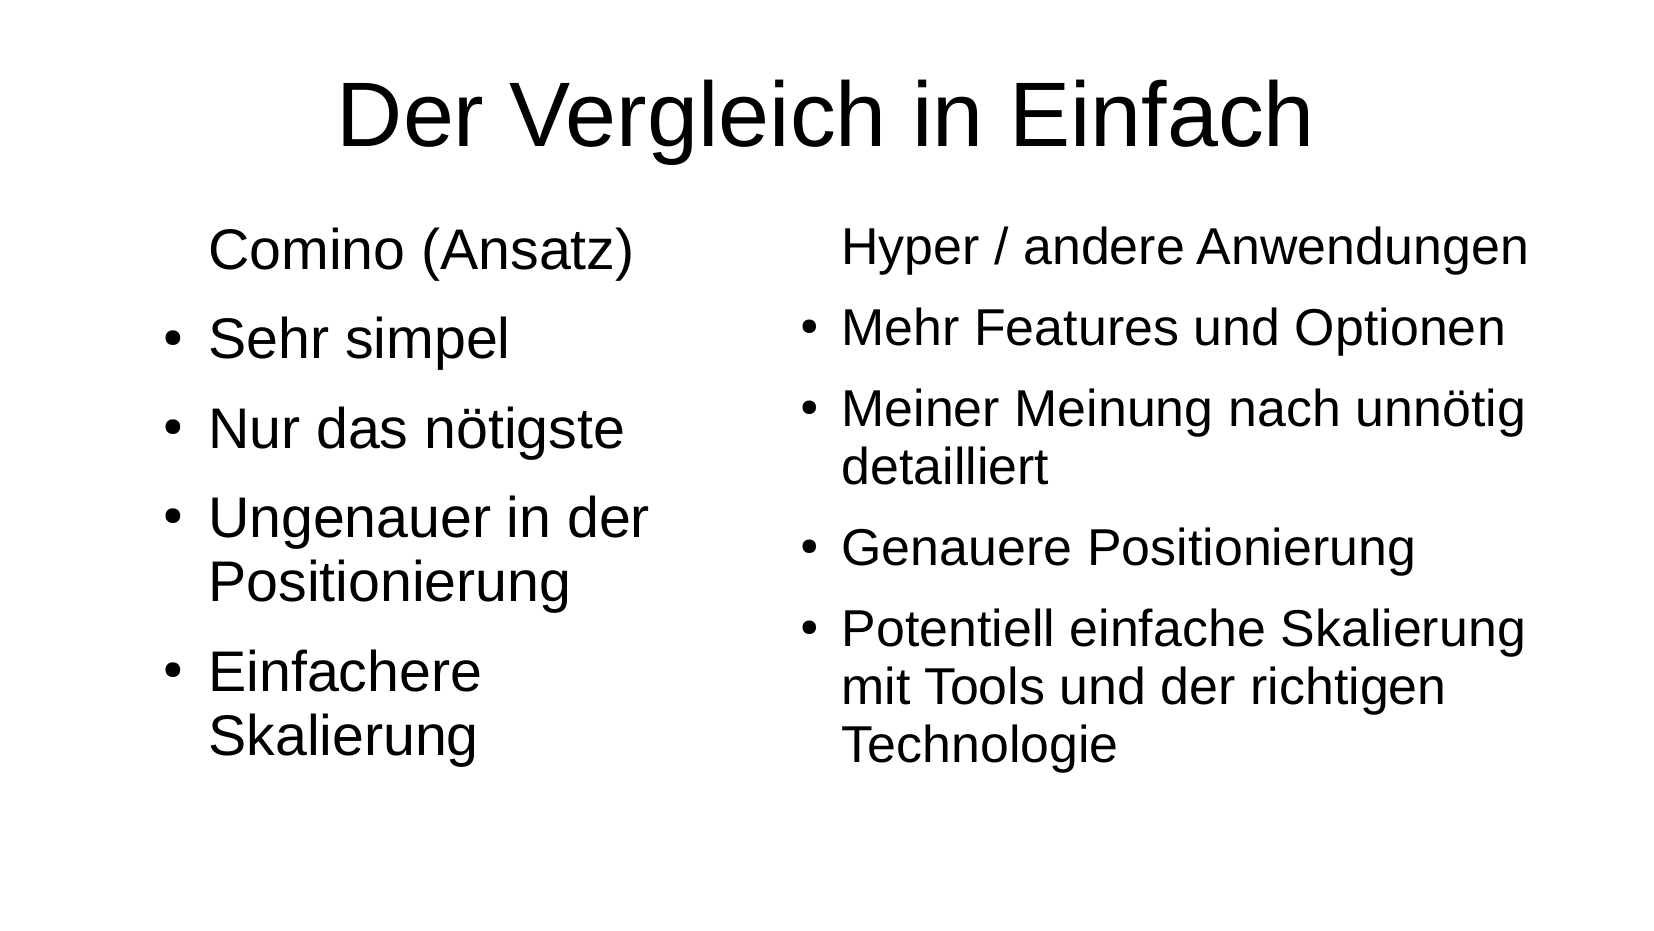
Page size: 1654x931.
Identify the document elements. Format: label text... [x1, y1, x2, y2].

list Hyper / andere Anwendungen Mehr Features und Optionen Meiner Meinung nach unnötig detailliert Genauere Positionierung Potentiell einfache Skalierung mit Tools und der richtigen Technologie [786, 217, 1536, 827]
title Der Vergleich in Einfach [82, 37, 1571, 193]
list Comino (Ansatz) Sehr simpel Nur das nötigste Ungenauer in der Positionierung Einfachere Skalierung [147, 217, 768, 768]
